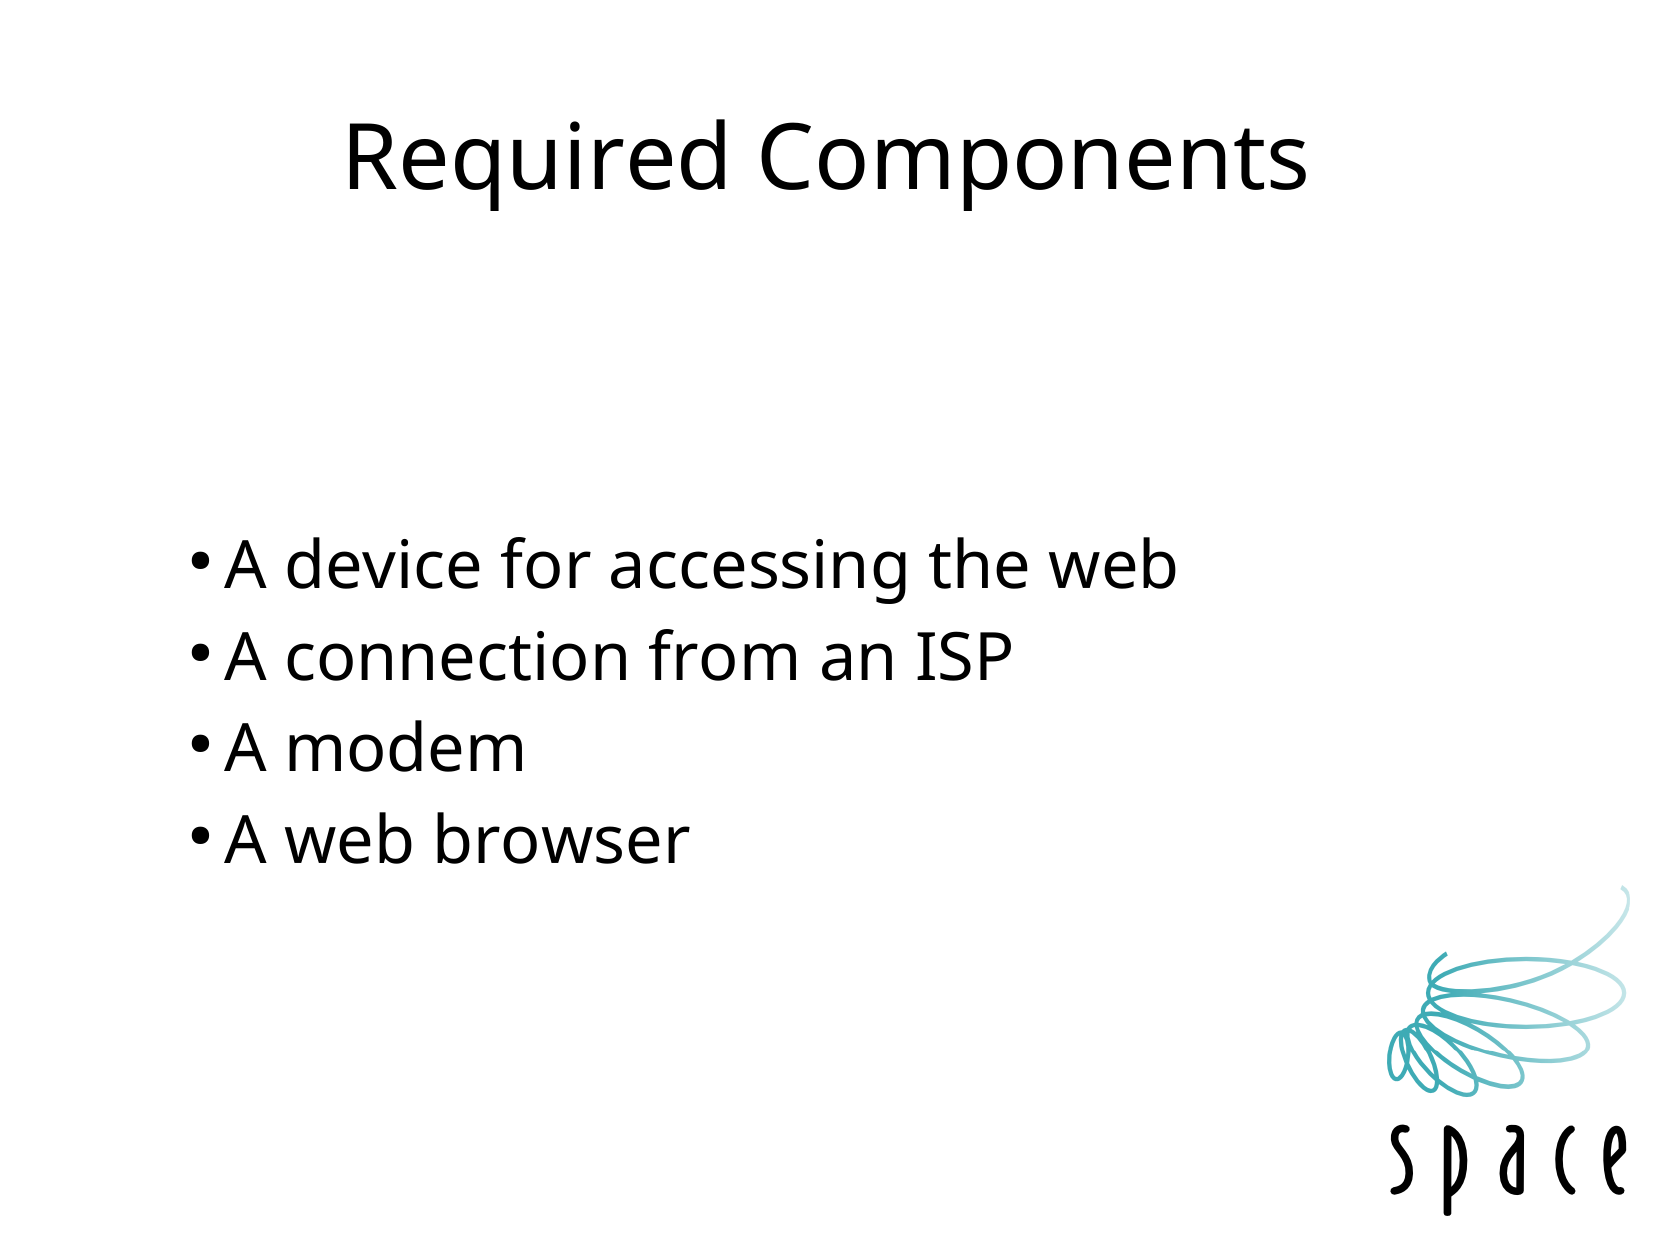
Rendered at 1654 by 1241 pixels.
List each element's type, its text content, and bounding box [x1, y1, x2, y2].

title Required Components [82, 56, 1571, 249]
picture [1387, 885, 1630, 1216]
subtitle A device for accessing the web A connection from an ISP A modem A web browser [82, 297, 1571, 1102]
